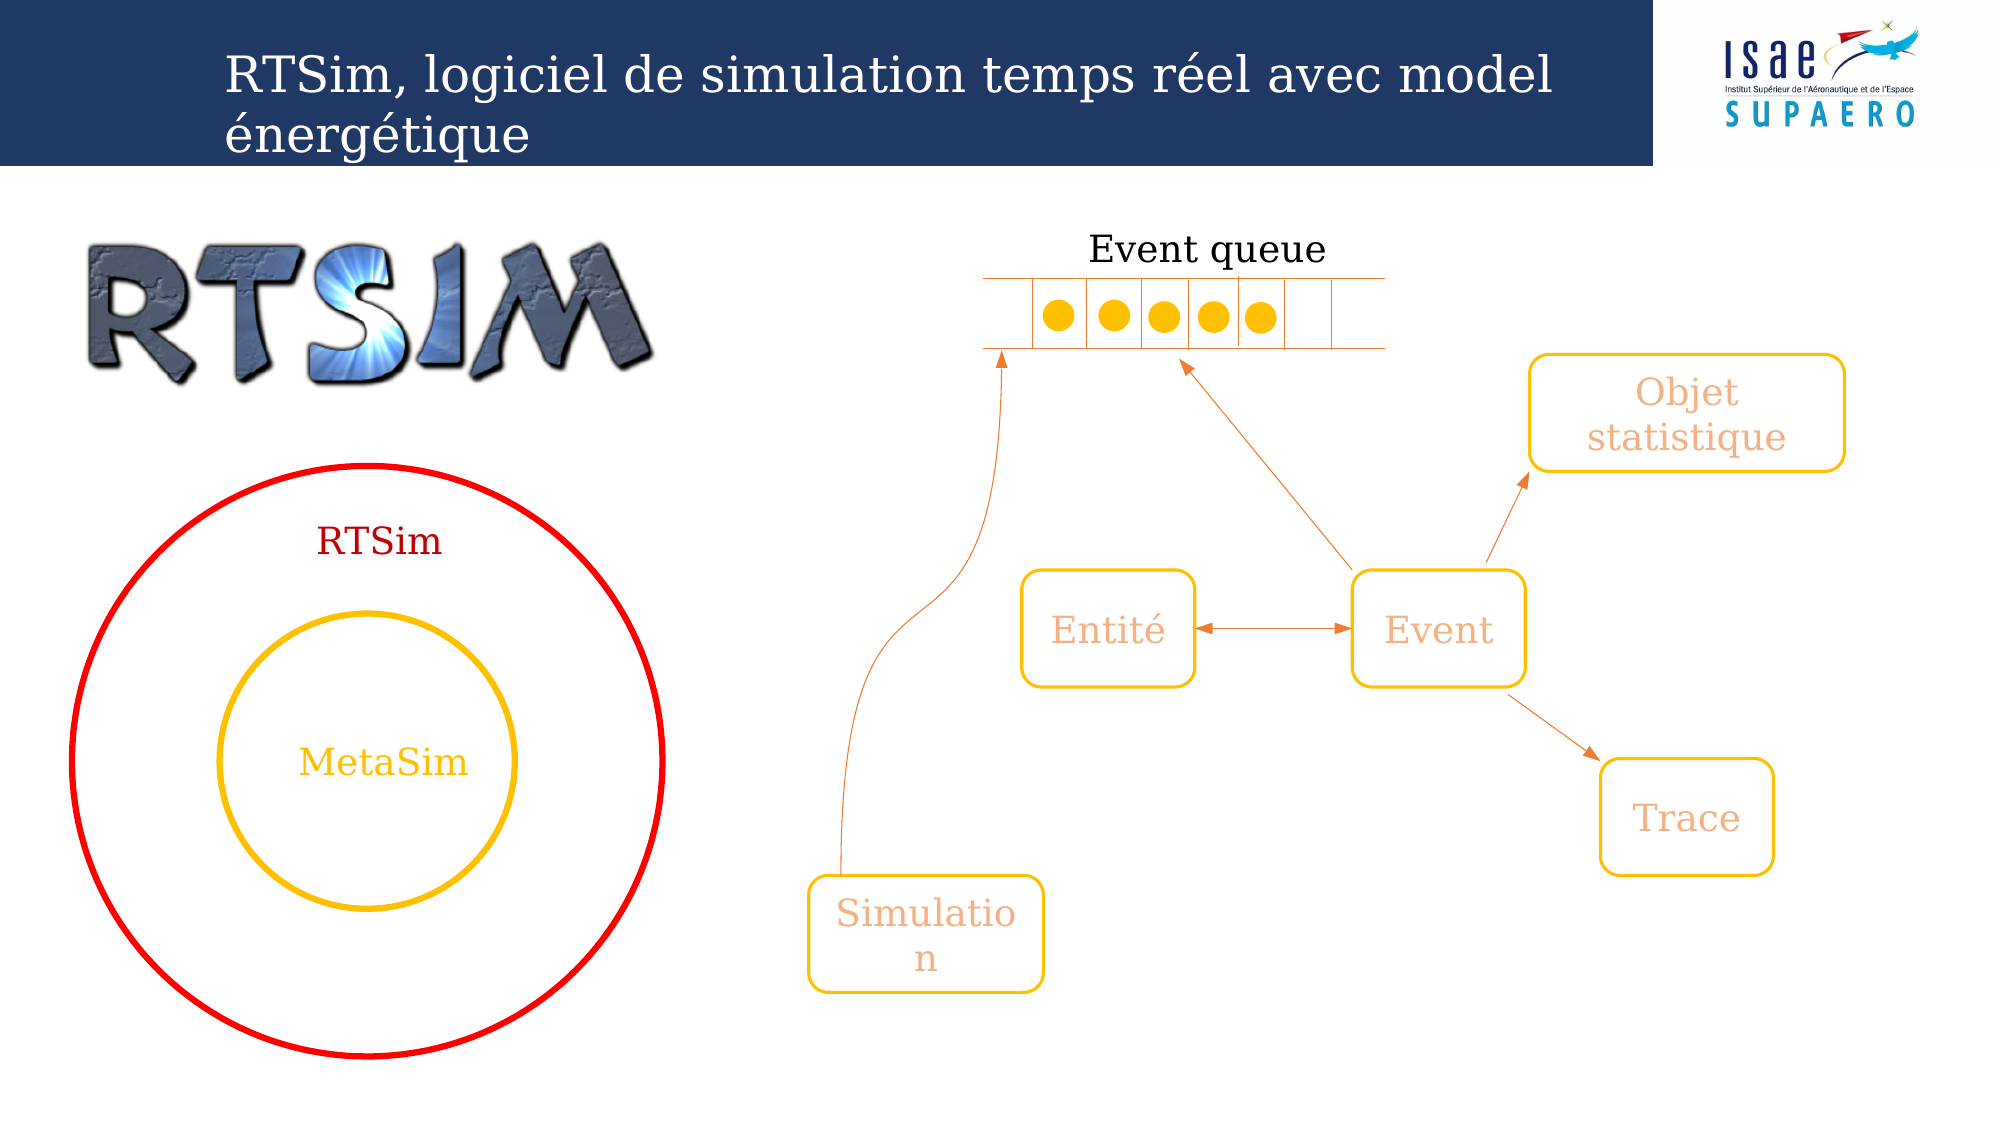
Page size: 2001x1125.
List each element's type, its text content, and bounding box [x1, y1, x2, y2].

text_box RTSim, logiciel de simulation temps réel avec model énergétique [59, 35, 1611, 111]
text_box Entité [1021, 570, 1195, 687]
text_box [1149, 302, 1179, 332]
text_box Simulation [808, 875, 1044, 993]
text_box [1198, 302, 1229, 332]
text_box Event [1352, 570, 1526, 687]
picture [1653, 0, 2000, 169]
text_box [1245, 303, 1276, 333]
text_box Objet statistique [1529, 354, 1845, 472]
text_box [0, 0, 1653, 165]
picture [69, 228, 669, 403]
text_box [1043, 300, 1074, 331]
text_box RTSim [301, 509, 437, 571]
text_box MetaSim [283, 730, 455, 792]
text_box Event queue [1073, 217, 1304, 279]
text_box [1099, 300, 1130, 331]
text_box Trace [1600, 758, 1774, 876]
